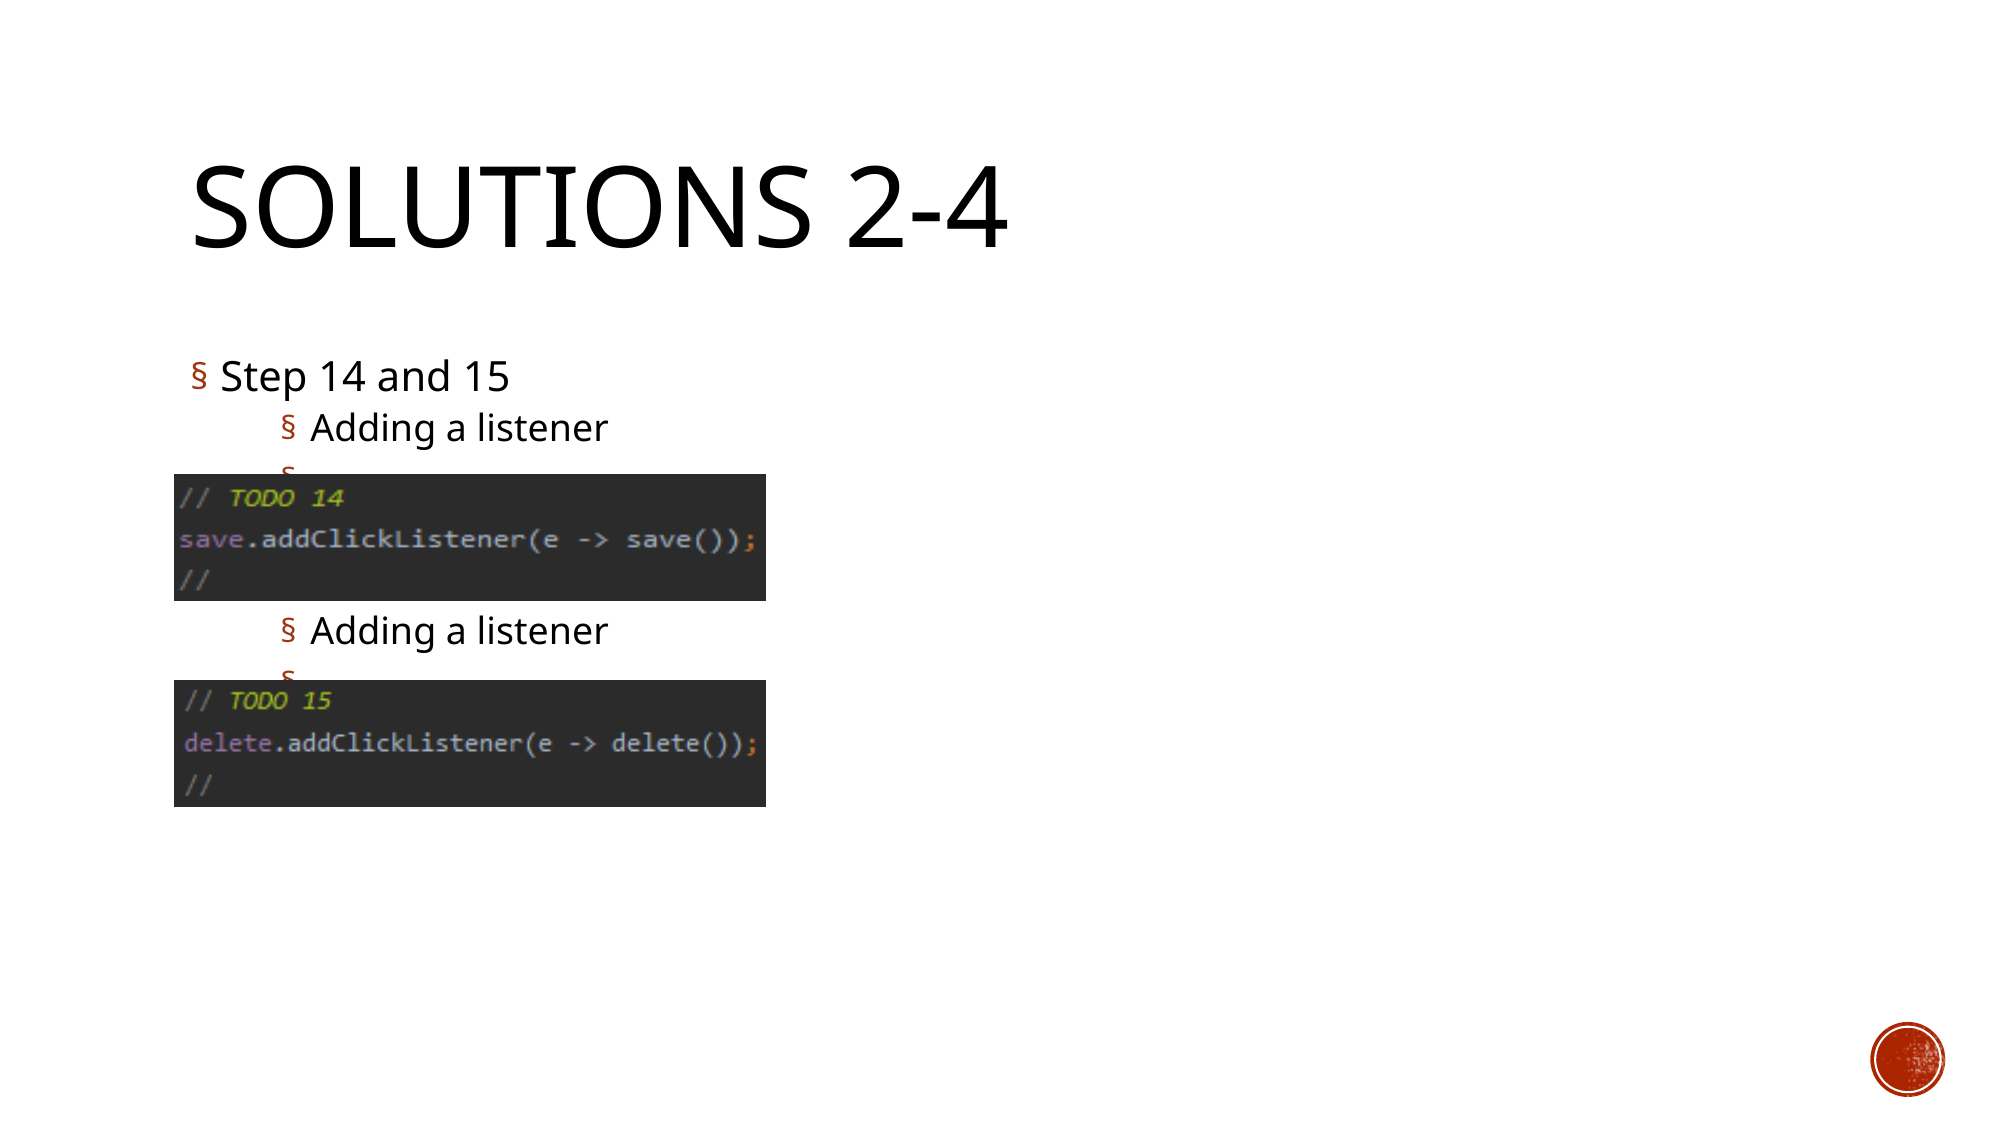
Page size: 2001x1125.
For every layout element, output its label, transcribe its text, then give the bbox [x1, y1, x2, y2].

picture [174, 680, 766, 807]
title Solutions 2-4 [175, 79, 1826, 344]
list Step 14 and 15 Adding a listener Adding a listener [175, 348, 1826, 1013]
picture [174, 474, 766, 601]
